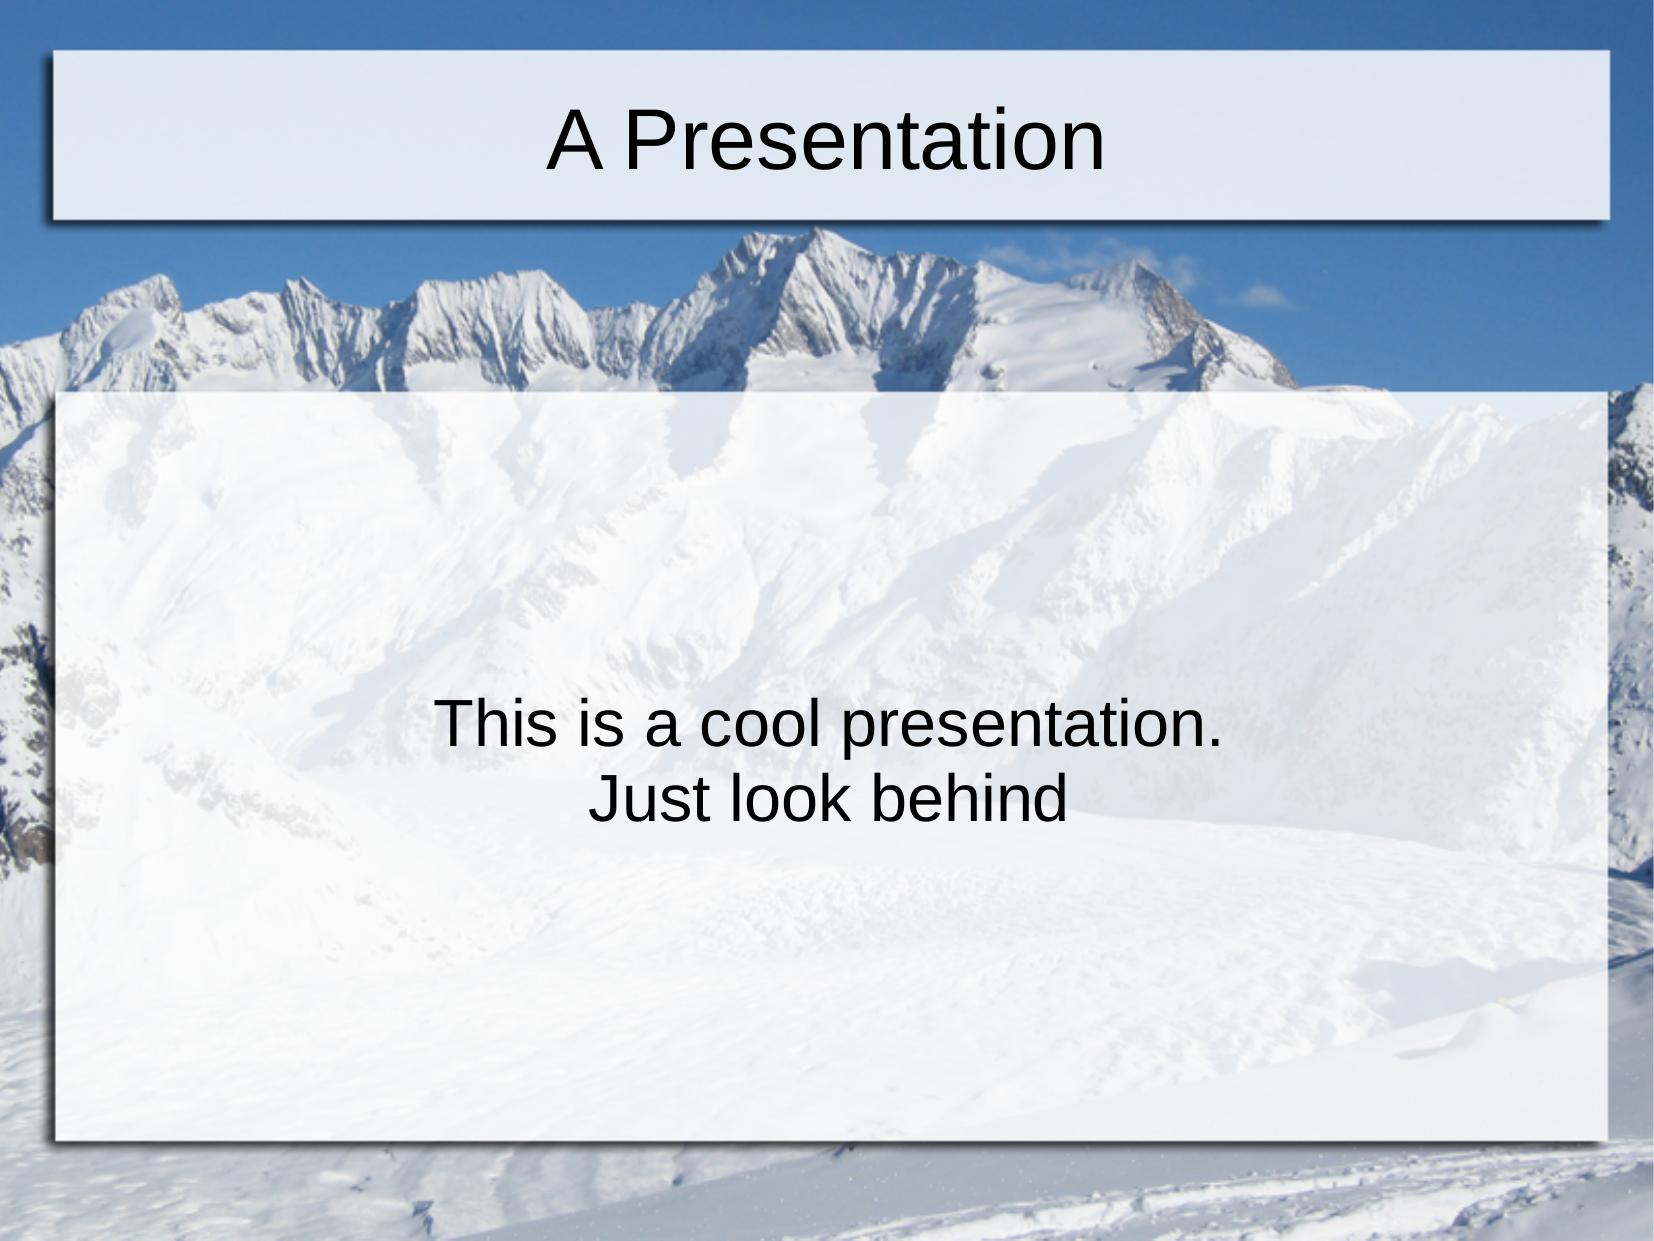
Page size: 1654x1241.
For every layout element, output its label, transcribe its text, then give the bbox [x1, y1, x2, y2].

subtitle This is a cool presentation. Just look behind [88, 413, 1571, 1109]
picture [0, 0, 1654, 1241]
title A Presentation [59, 61, 1595, 219]
